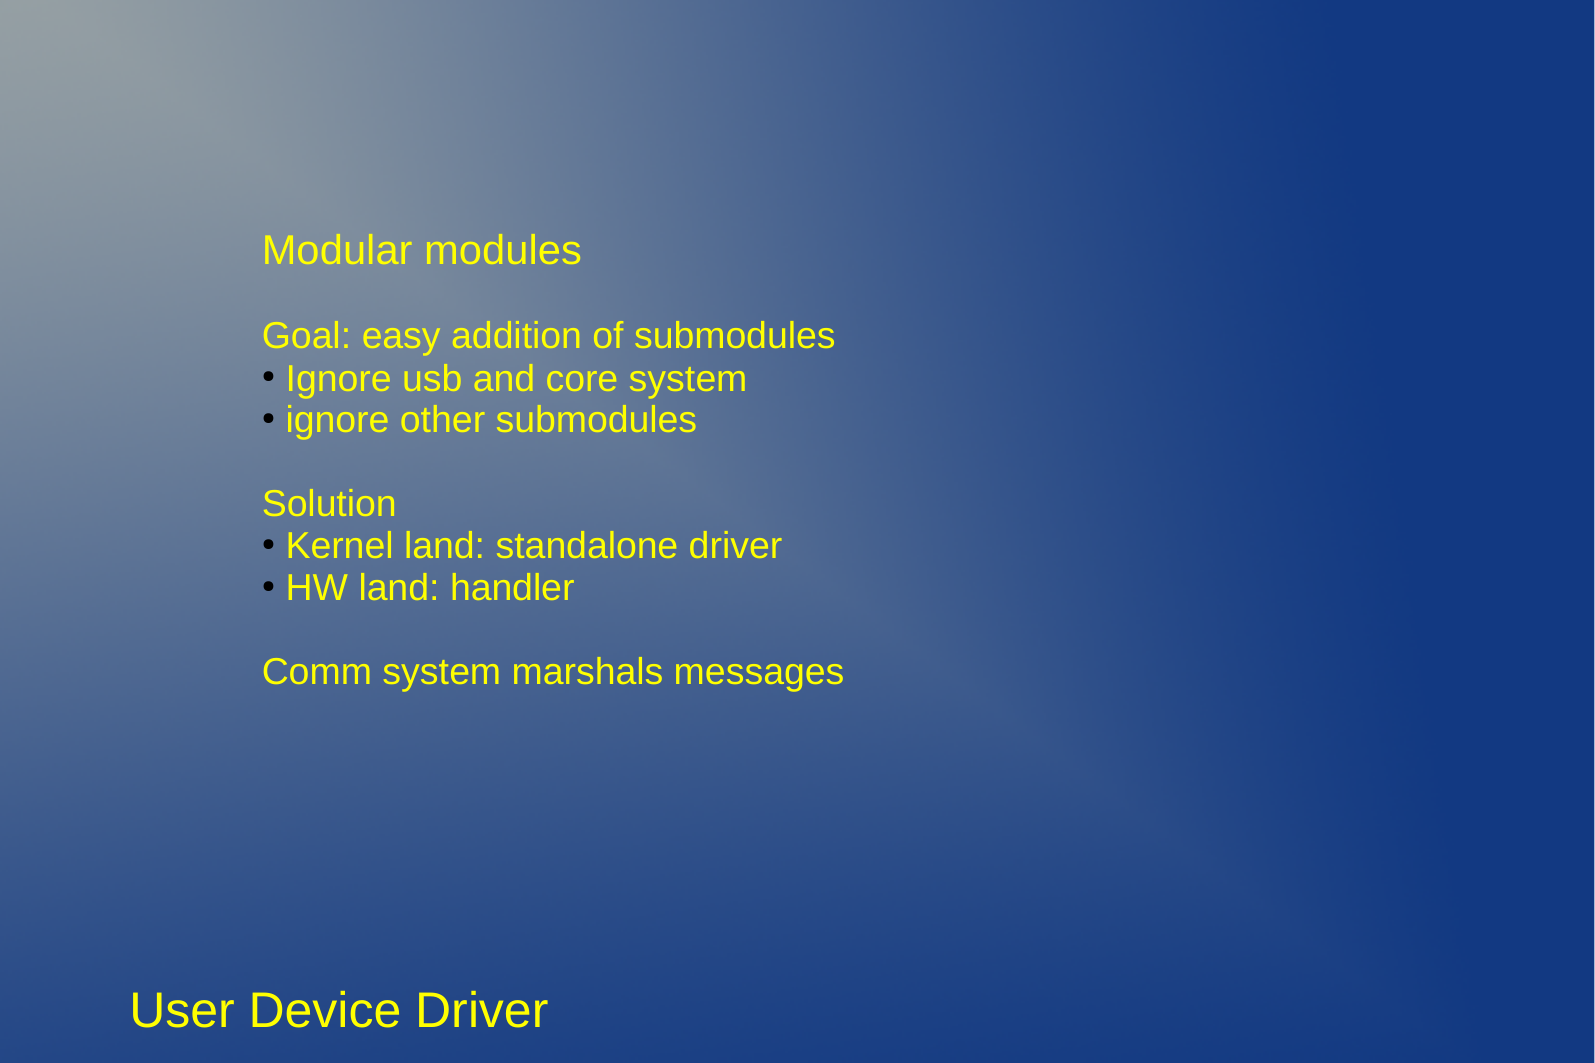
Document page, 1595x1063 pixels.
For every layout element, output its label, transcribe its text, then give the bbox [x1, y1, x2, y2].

text_box Modular modules Goal: easy addition of submodules Ignore usb and core system ignore other submodules Solution Kernel land: standalone driver HW land: handler Comm system marshals messages [247, 219, 861, 744]
picture [0, 0, 1595, 1063]
text_box User Device Driver [114, 975, 577, 1046]
